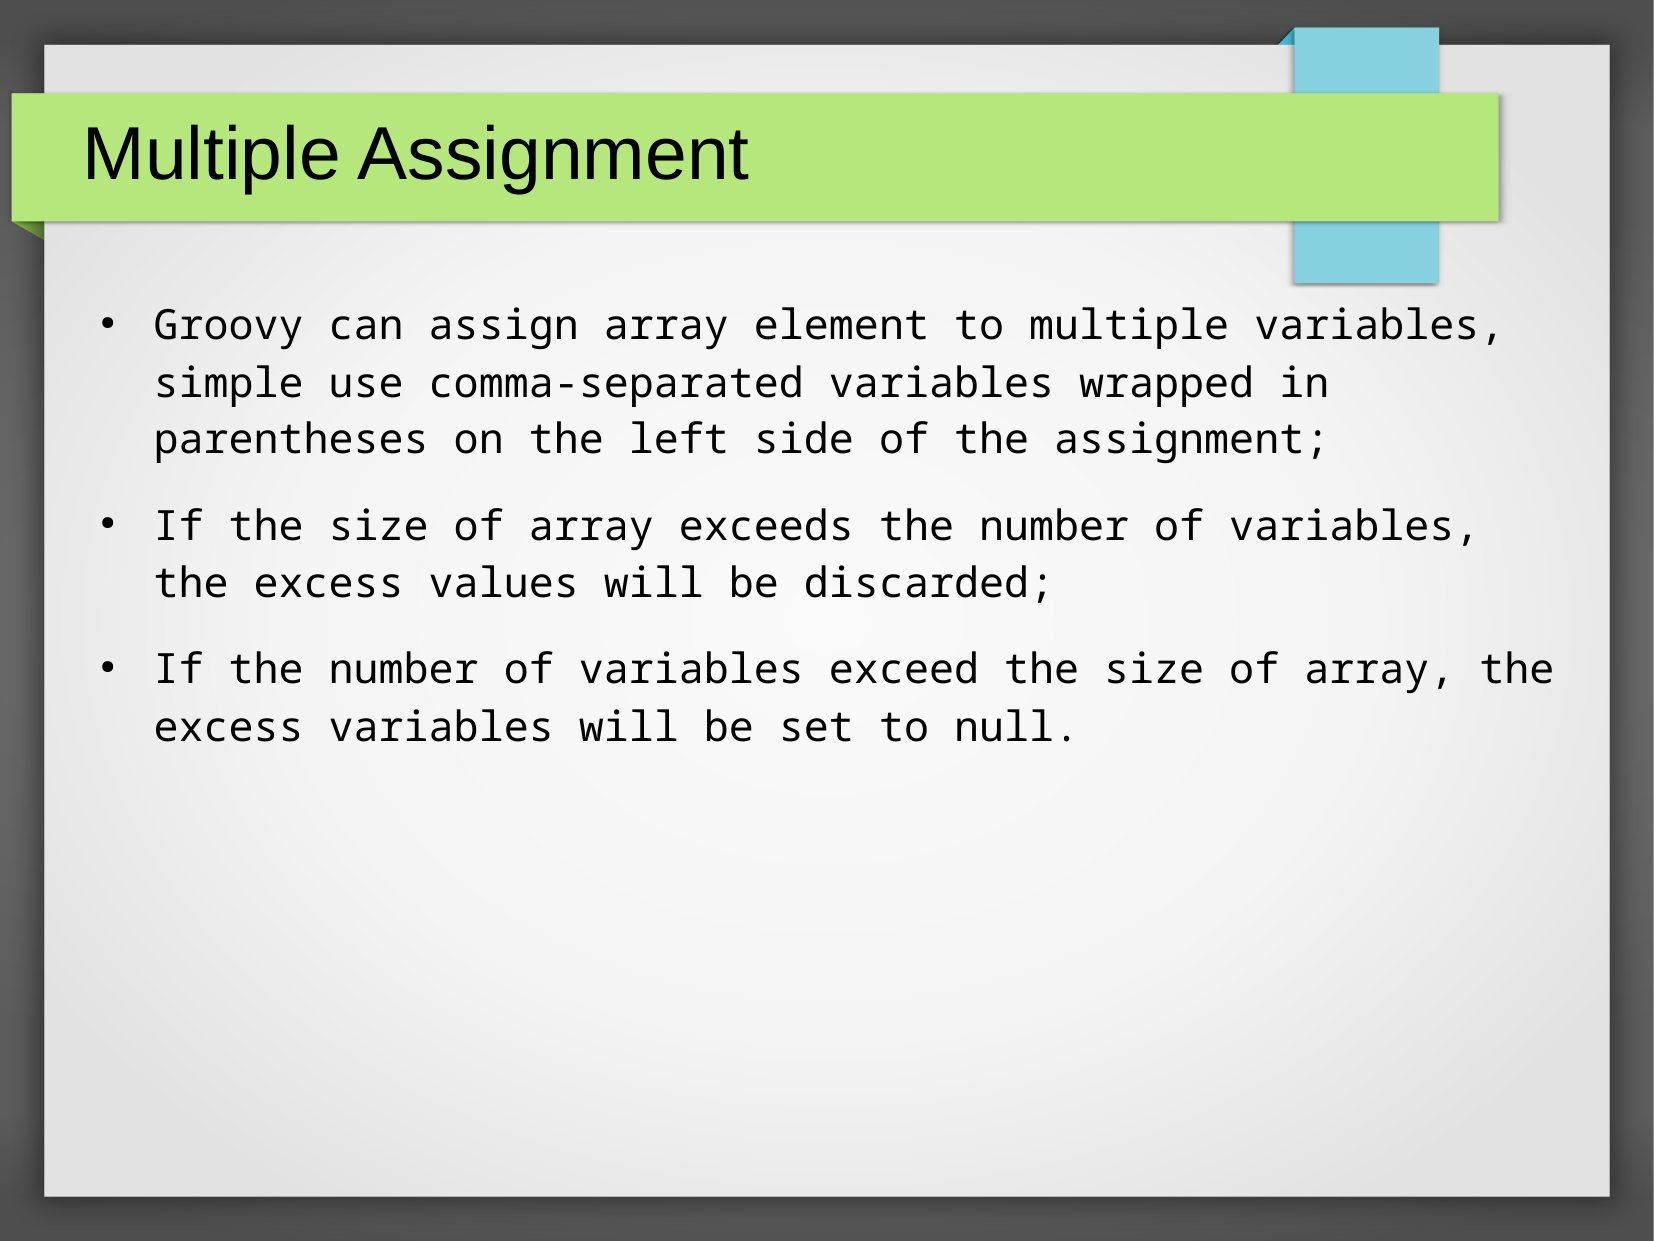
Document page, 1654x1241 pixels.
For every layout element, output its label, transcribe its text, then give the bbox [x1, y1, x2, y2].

title Multiple Assignment [82, 94, 1264, 213]
picture [0, 0, 1654, 1241]
list Groovy can assign array element to multiple variables, simple use comma-separated variables wrapped in parentheses on the left side of the assignment; If the size of array exceeds the number of variables, the excess values will be discarded; If the number of variables exceed the size of array, the excess variables will be set to null. [82, 295, 1571, 1015]
